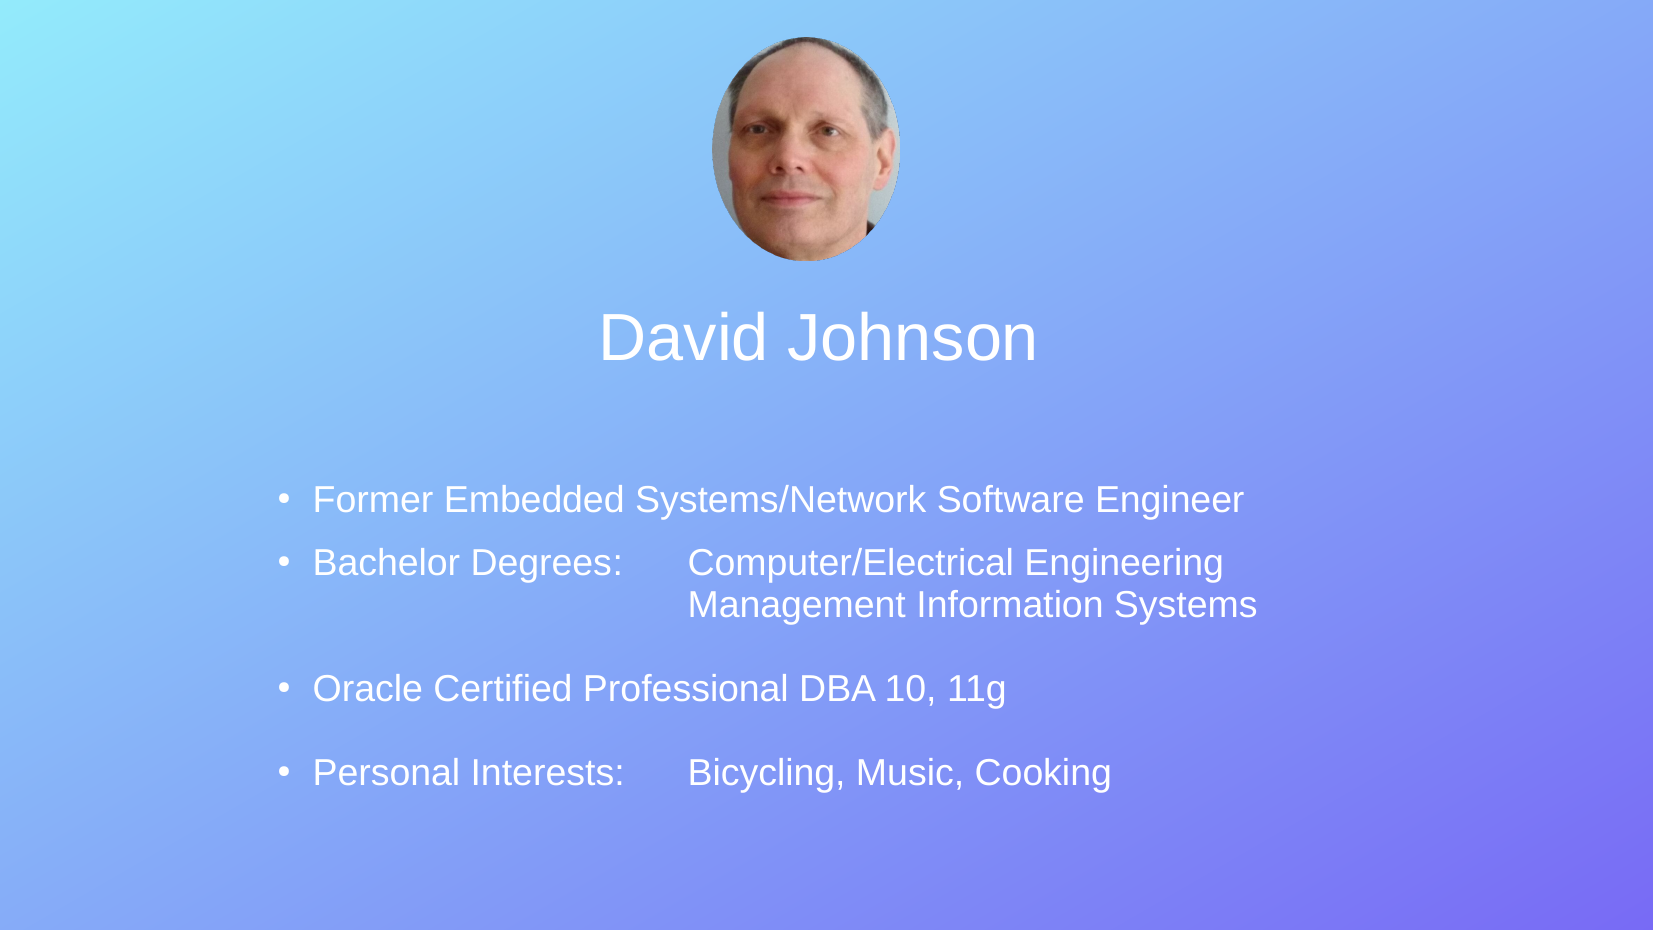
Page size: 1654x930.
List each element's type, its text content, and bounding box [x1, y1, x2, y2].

subtitle David Johnson [75, 262, 1563, 413]
text_box Former Embedded Systems/Network Software Engineer Bachelor Degrees : Computer/Electrical Engineering Management Information Systems Oracle Certified Professional DBA 10, 11g Personal Interests: Bicycling, Music, Cooking [262, 449, 1426, 843]
picture [712, 37, 900, 261]
